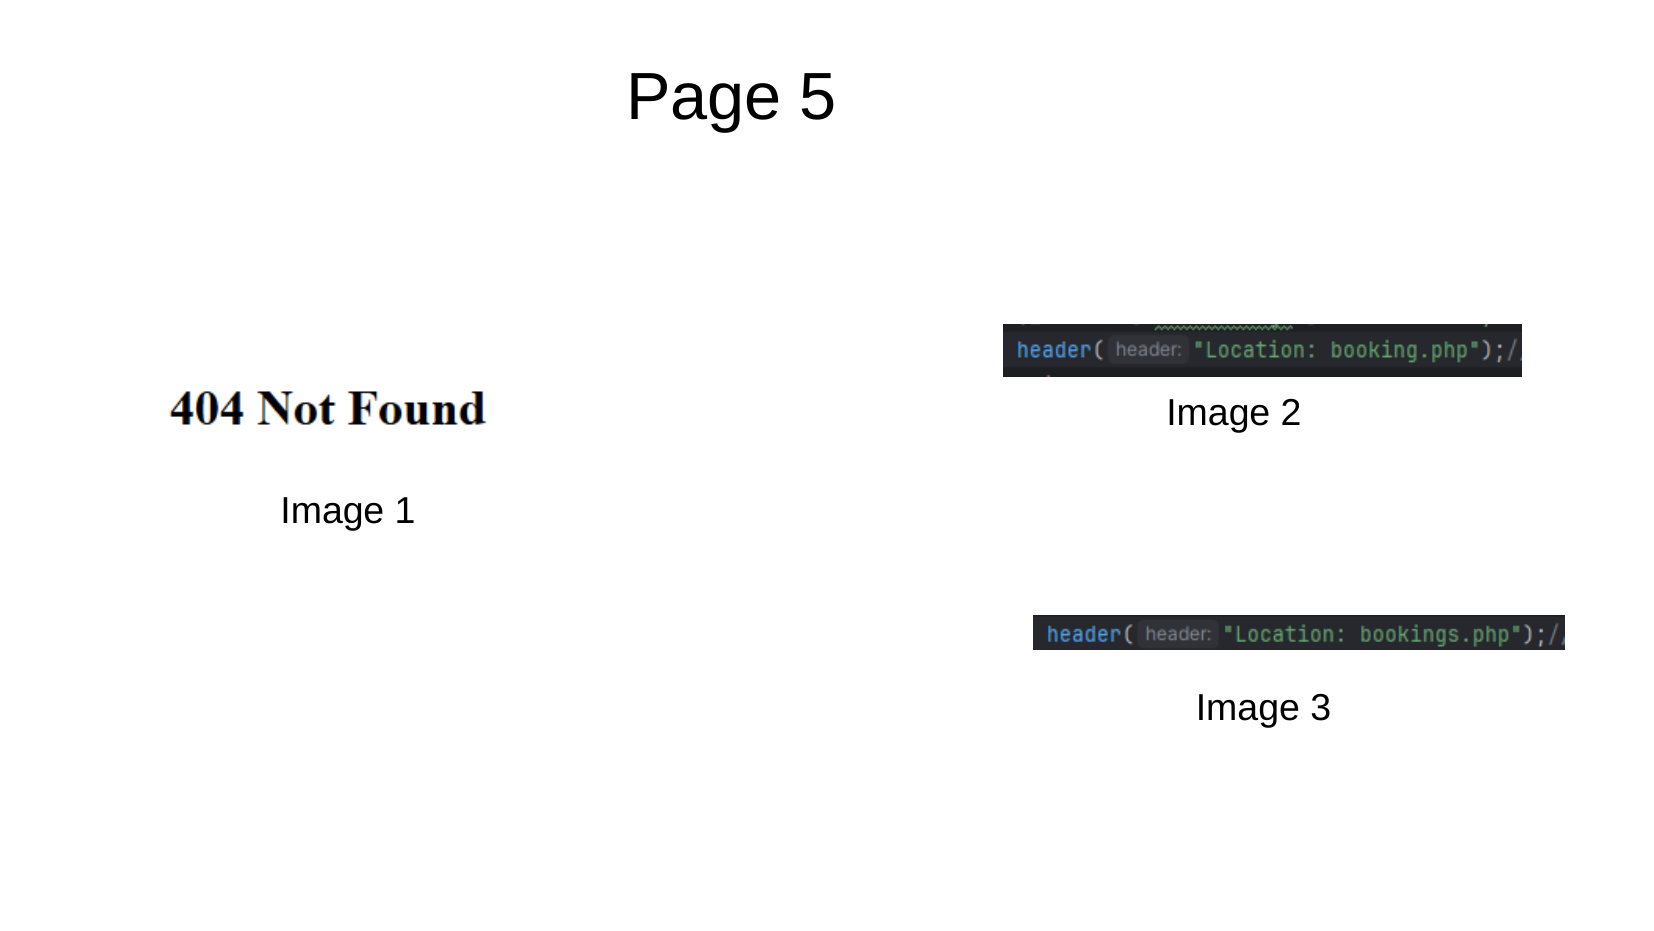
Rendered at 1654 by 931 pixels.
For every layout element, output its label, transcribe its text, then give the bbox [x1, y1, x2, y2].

list Page 5 [555, 59, 1123, 167]
text_box Image 3 [1181, 679, 1506, 739]
picture [1003, 324, 1522, 377]
picture [59, 354, 591, 483]
text_box Image 1 [265, 482, 473, 540]
picture [1033, 615, 1565, 650]
text_box Image 2 [1151, 383, 1506, 443]
